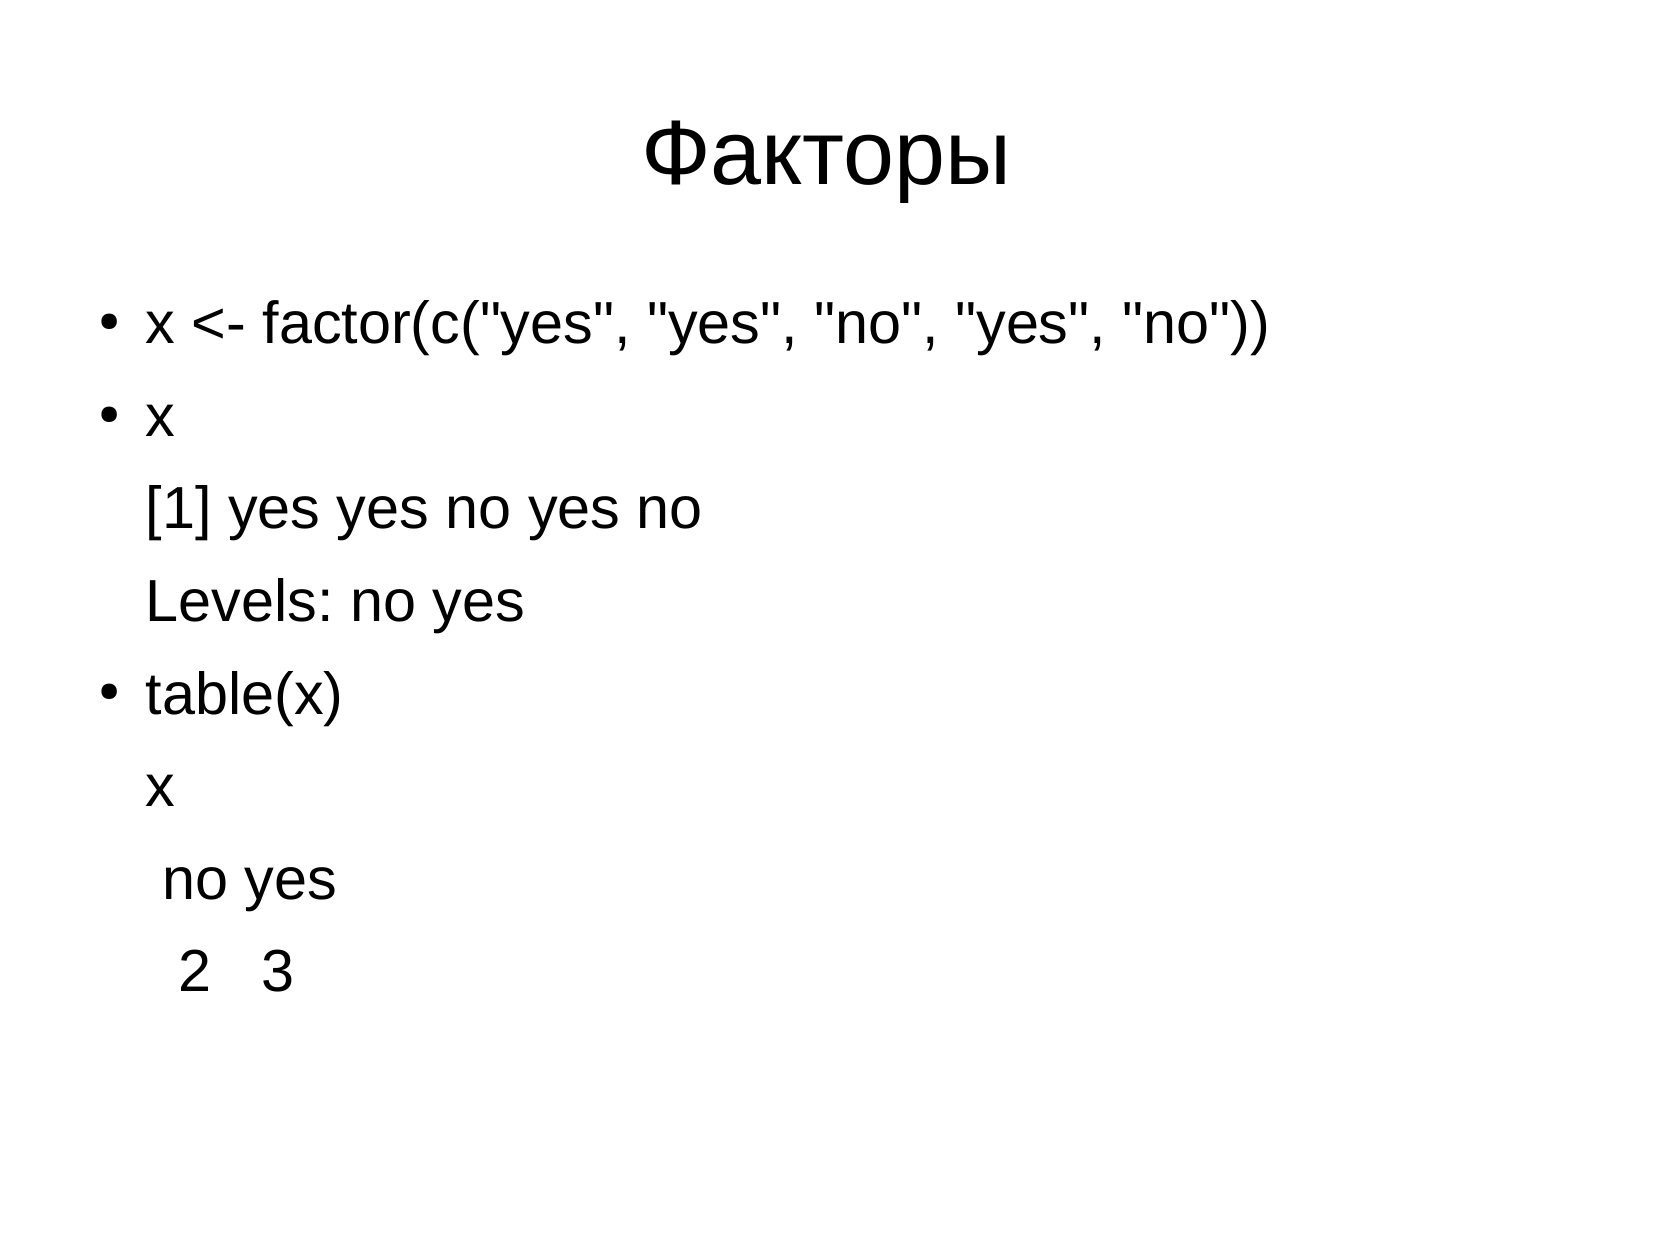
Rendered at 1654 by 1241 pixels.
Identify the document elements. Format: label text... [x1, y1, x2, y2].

list x <- factor(c("yes", "yes", "no", "yes", "no")) x [1] yes yes no yes no Levels: no yes table(x) x no yes 2 3 [82, 290, 1538, 1010]
title Факторы [82, 49, 1571, 257]
